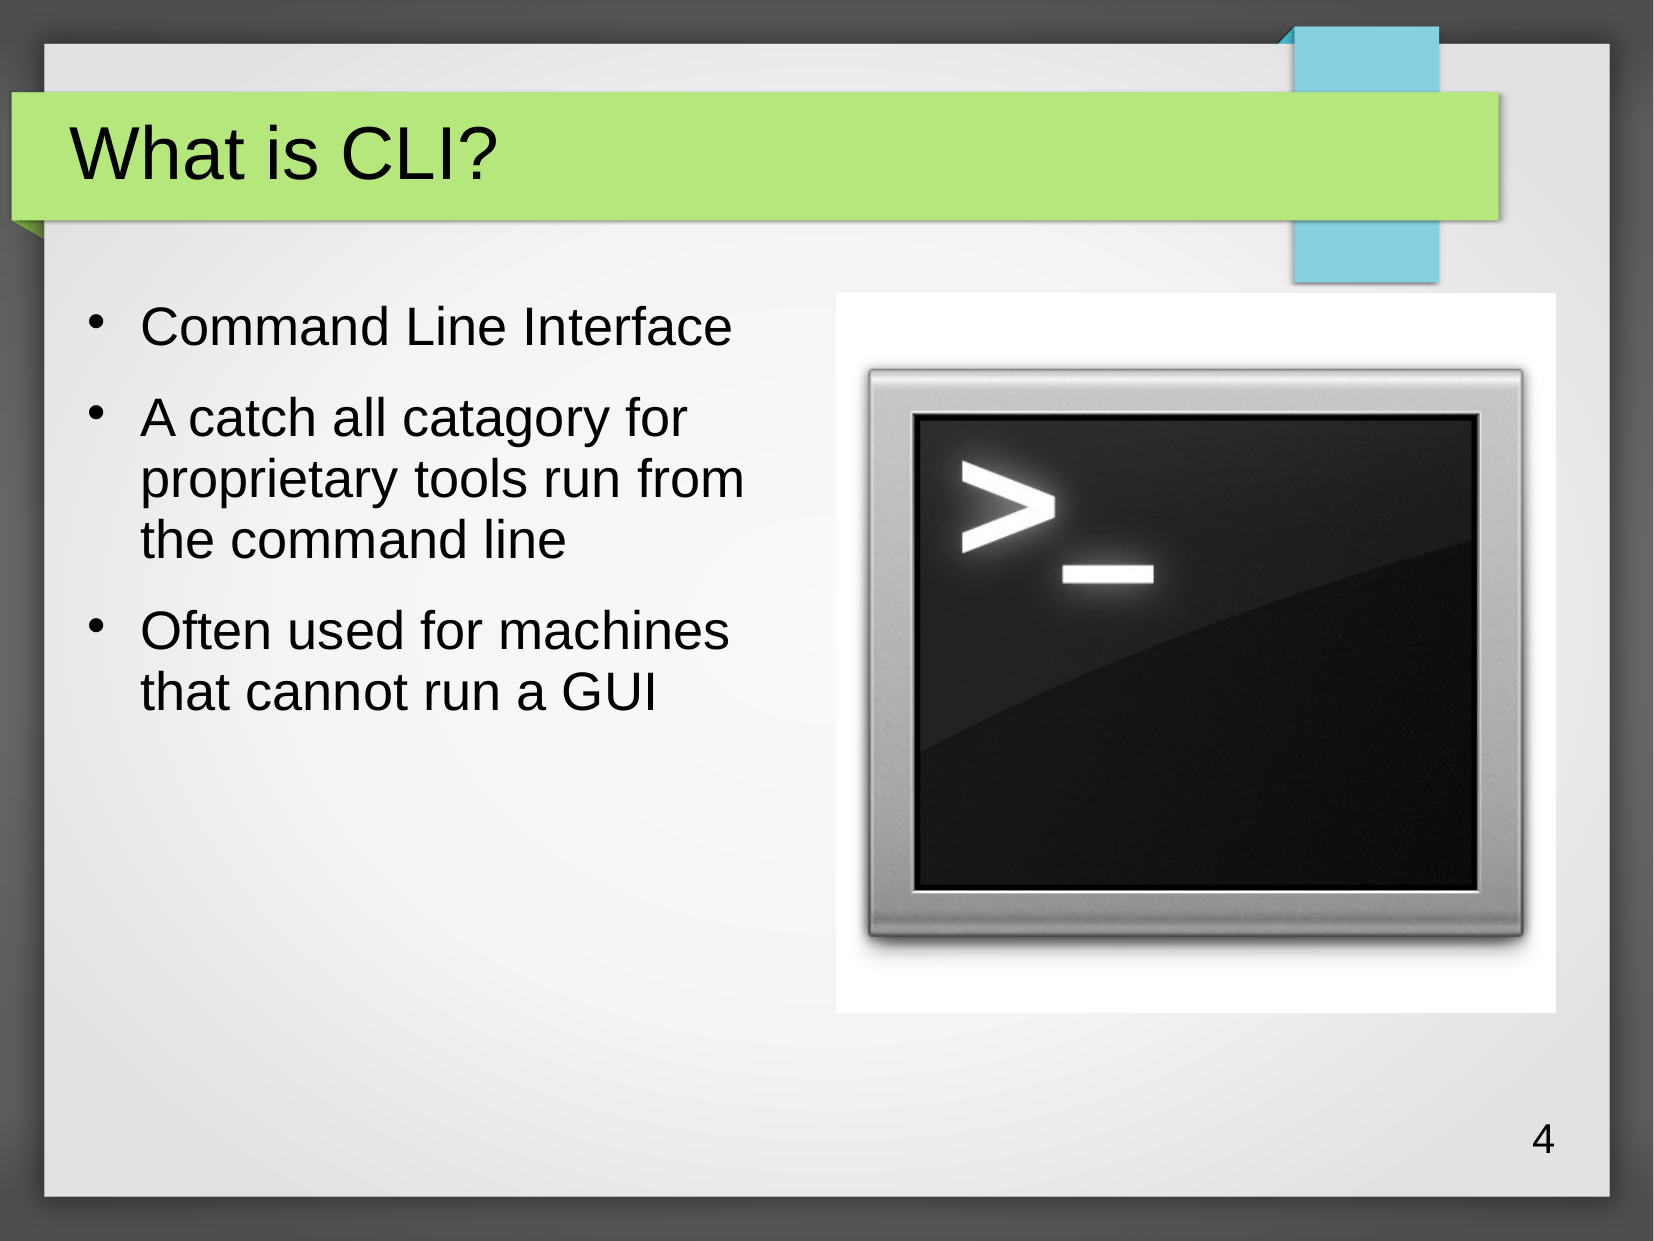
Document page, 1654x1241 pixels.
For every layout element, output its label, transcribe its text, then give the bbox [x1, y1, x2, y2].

title What is CLI? [69, 92, 1251, 211]
picture [0, 0, 1654, 1241]
list Command Line Interface A catch all catagory for proprietary tools run from the command line Often used for machines that cannot run a GUI [69, 293, 797, 1013]
text_box 4 [1517, 1108, 1593, 1170]
